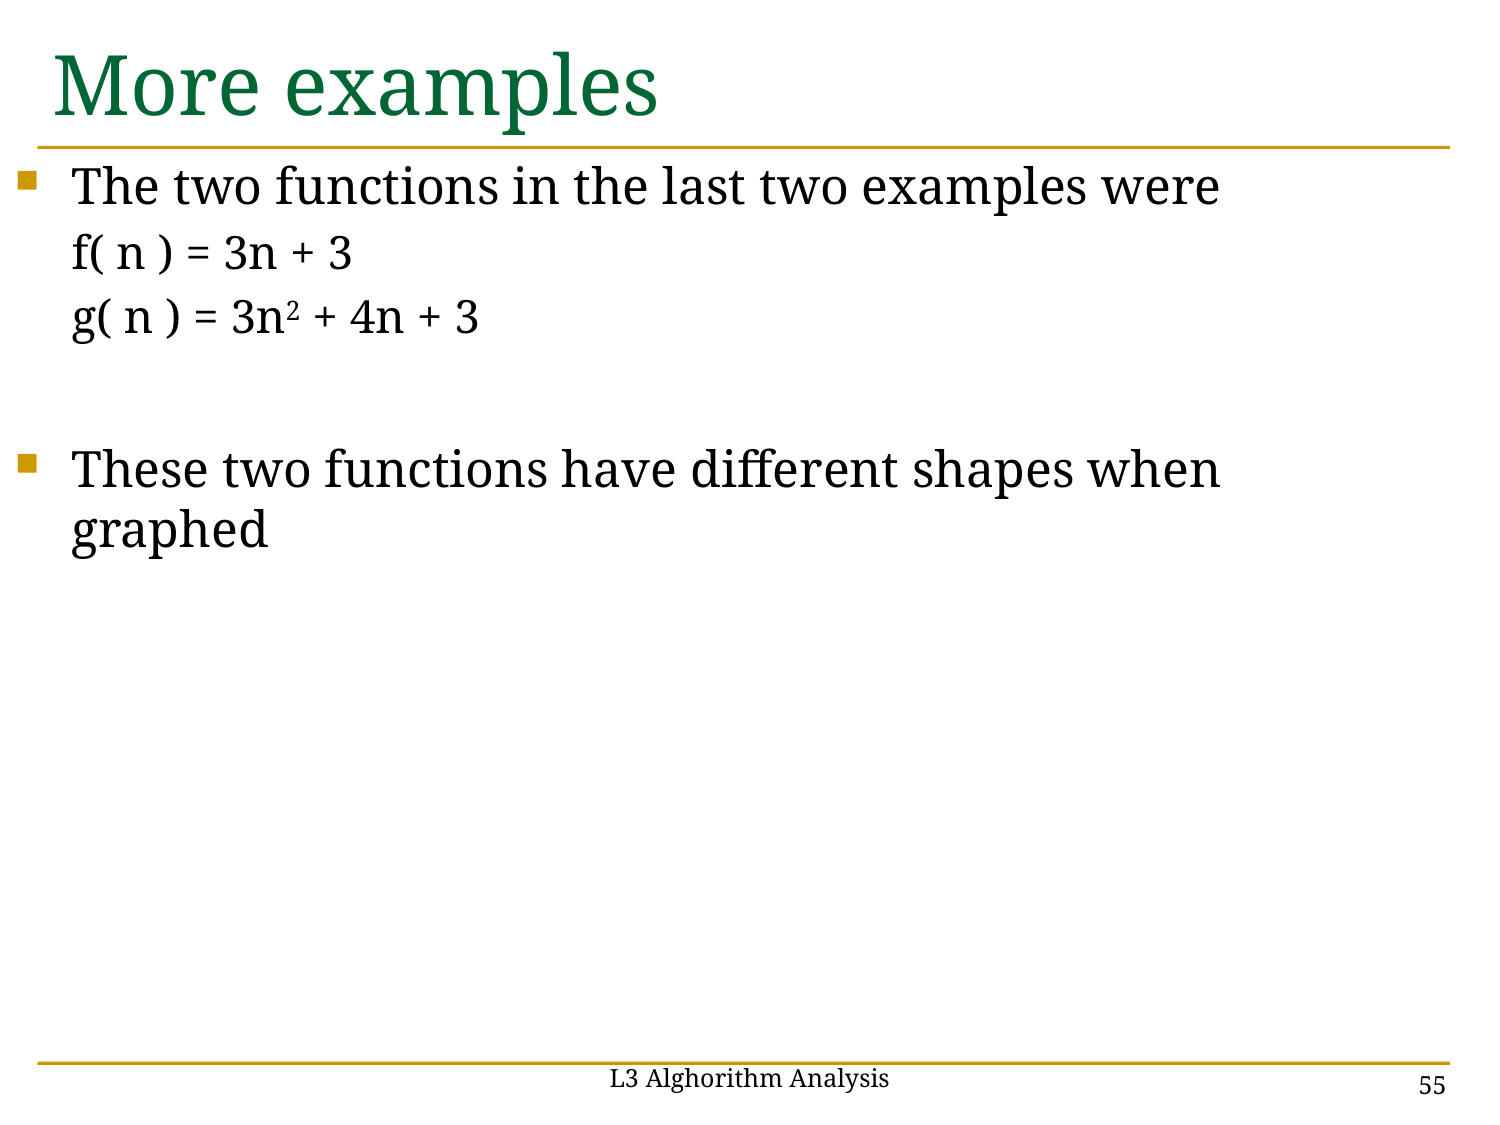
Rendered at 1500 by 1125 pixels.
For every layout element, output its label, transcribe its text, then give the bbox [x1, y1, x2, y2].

list The two functions in the last two examples were f( n ) = 3n + 3 g( n ) = 3n2 + 4n + 3 These two functions have different shapes when graphed [0, 147, 1413, 1006]
slide_number <number> [1111, 1036, 1462, 1112]
title More examples [37, 24, 1450, 200]
footer L3 Alghorithm Analysis [512, 1025, 988, 1100]
